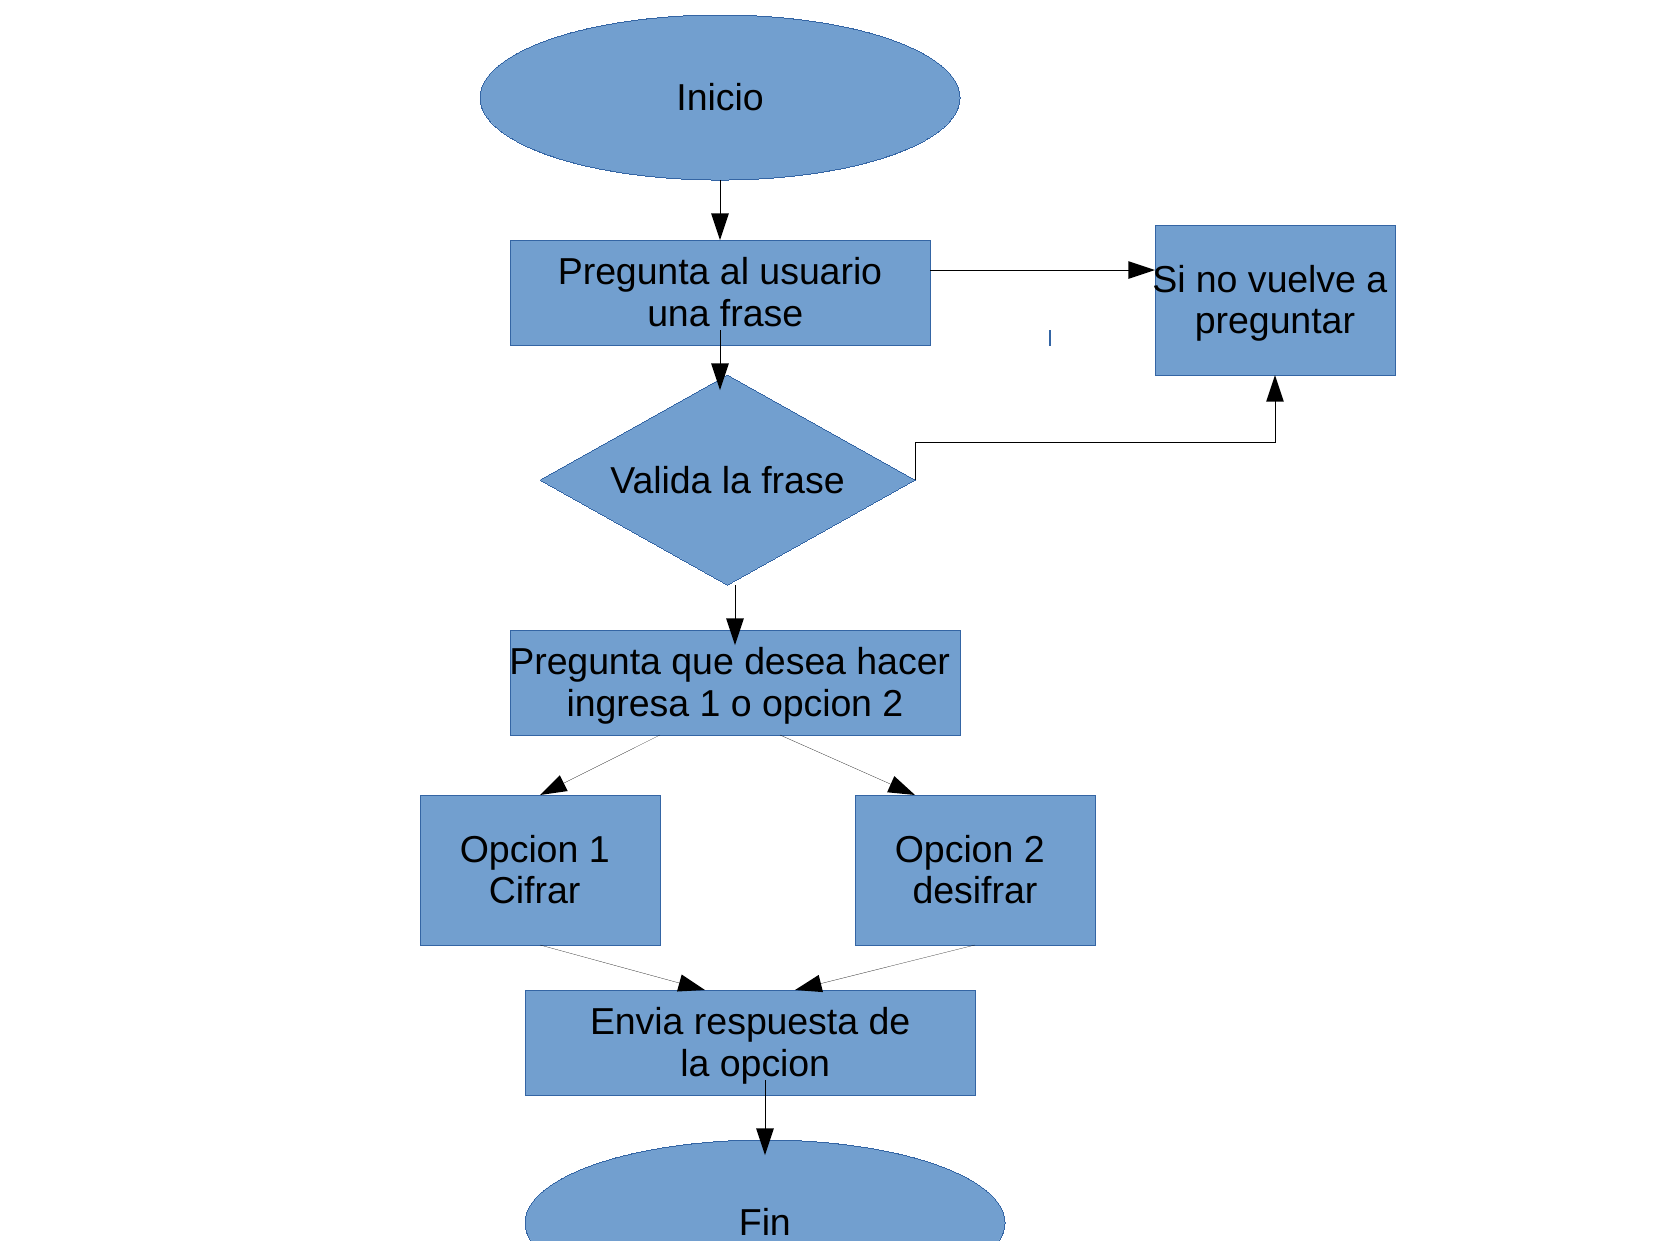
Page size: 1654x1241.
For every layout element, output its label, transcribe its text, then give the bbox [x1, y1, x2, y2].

text_box Si no vuelve a preguntar [1155, 225, 1396, 376]
text_box Fin [525, 1140, 1006, 1241]
text_box Pregunta al usuario una frase [510, 240, 931, 346]
text_box Envia respuesta de la opcion [525, 990, 976, 1096]
text_box Valida la frase [540, 375, 915, 586]
text_box Opcion 1 Cifrar [420, 795, 661, 946]
text_box Pregunta que desea hacer ingresa 1 o opcion 2 [510, 630, 961, 736]
text_box Inicio [480, 15, 961, 181]
text_box Opcion 2 desifrar [855, 795, 1096, 946]
